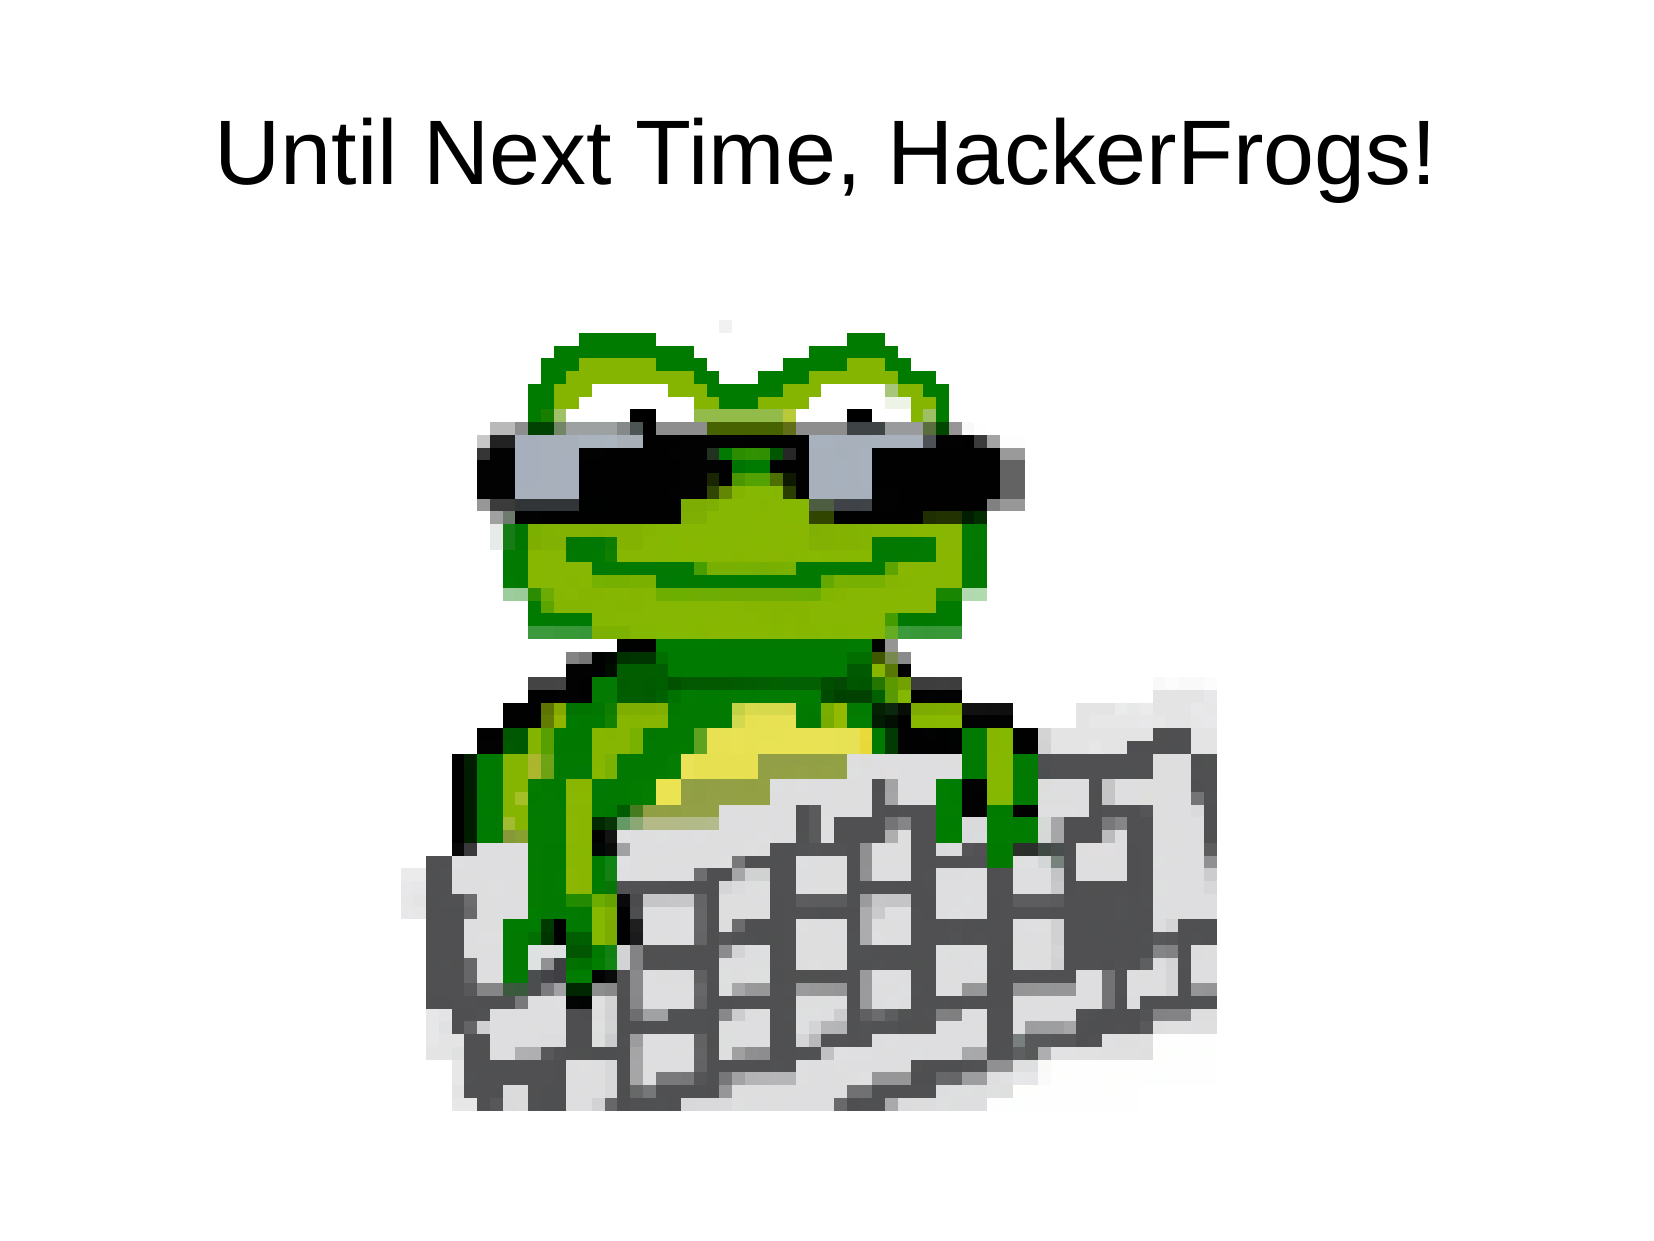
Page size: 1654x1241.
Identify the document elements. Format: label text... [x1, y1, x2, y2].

title Until Next Time, HackerFrogs! [82, 49, 1571, 257]
picture [401, 295, 1217, 1111]
